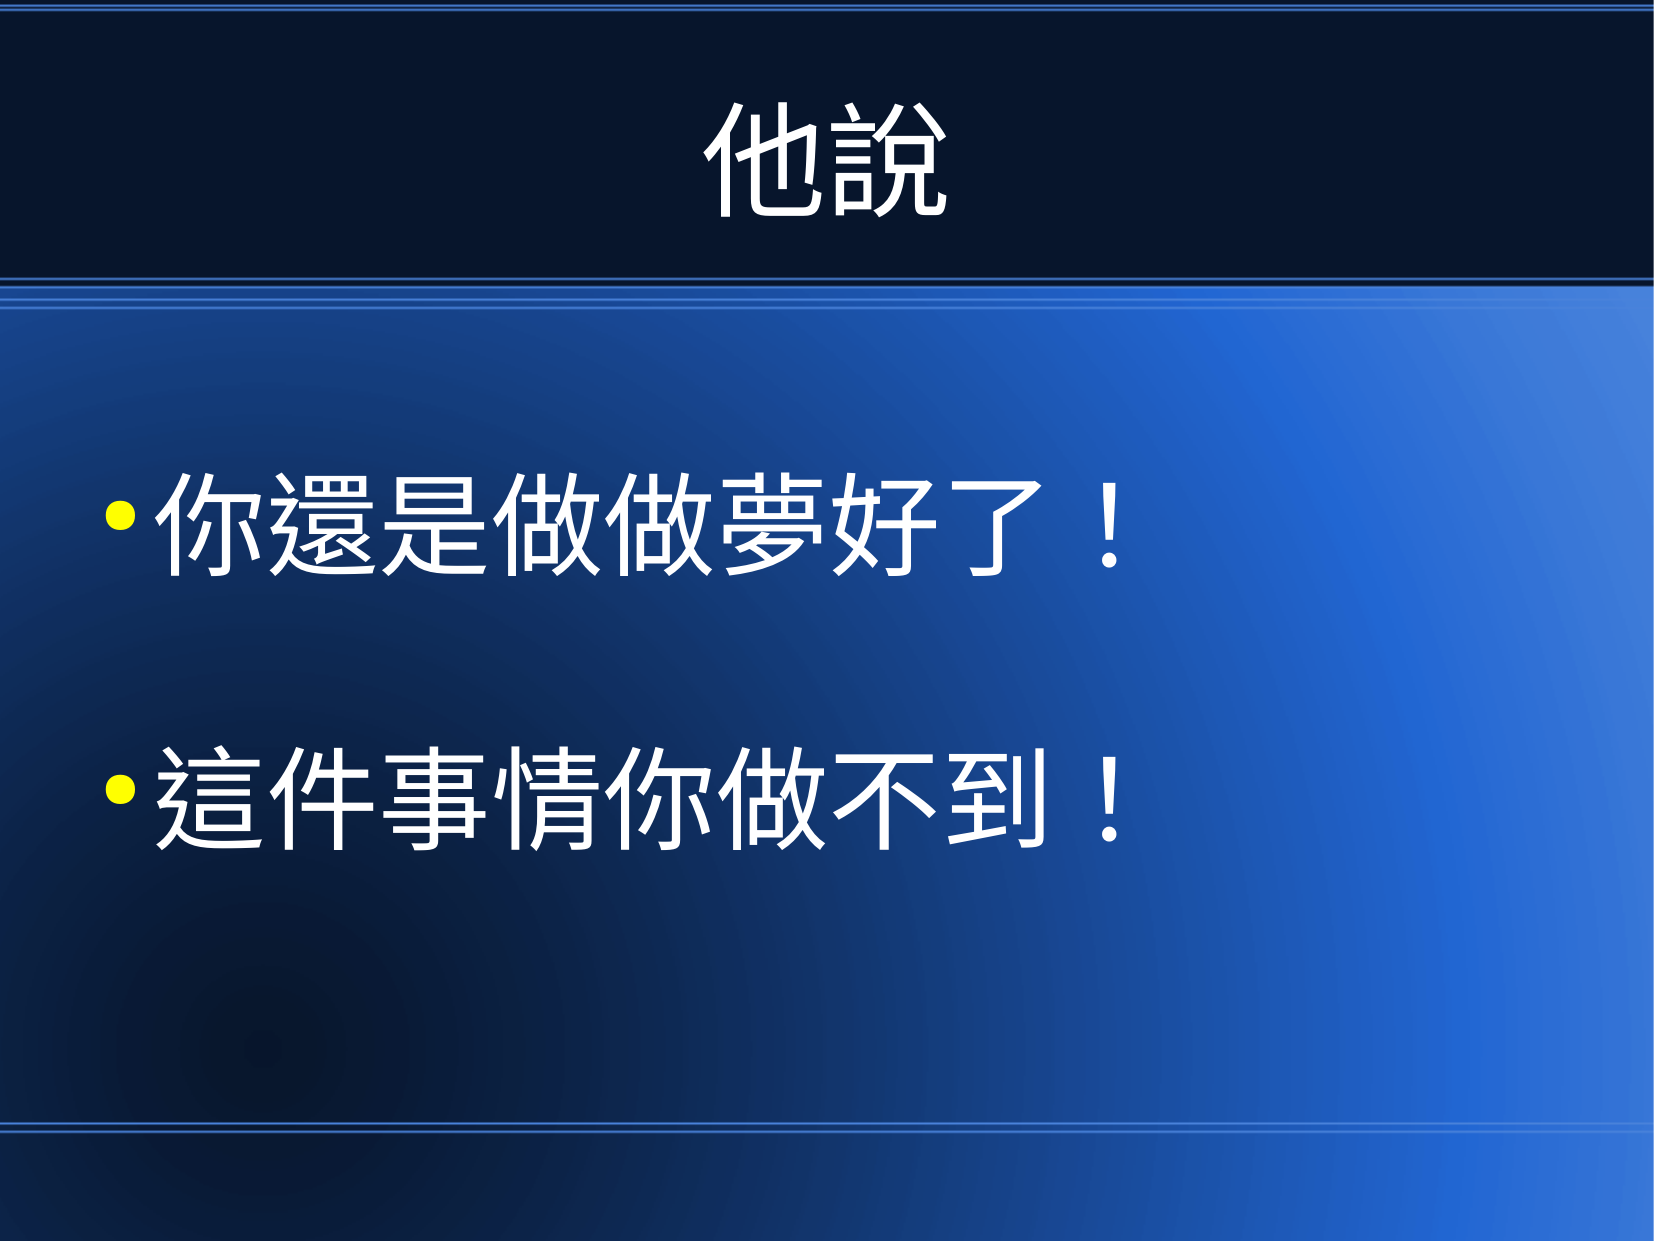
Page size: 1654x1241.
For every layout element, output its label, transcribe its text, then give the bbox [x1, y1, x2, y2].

list 你還是做做夢好了！ 這件事情你做不到！ [82, 355, 1571, 1241]
title 他說 [82, 49, 1571, 257]
picture [0, 0, 1654, 1241]
